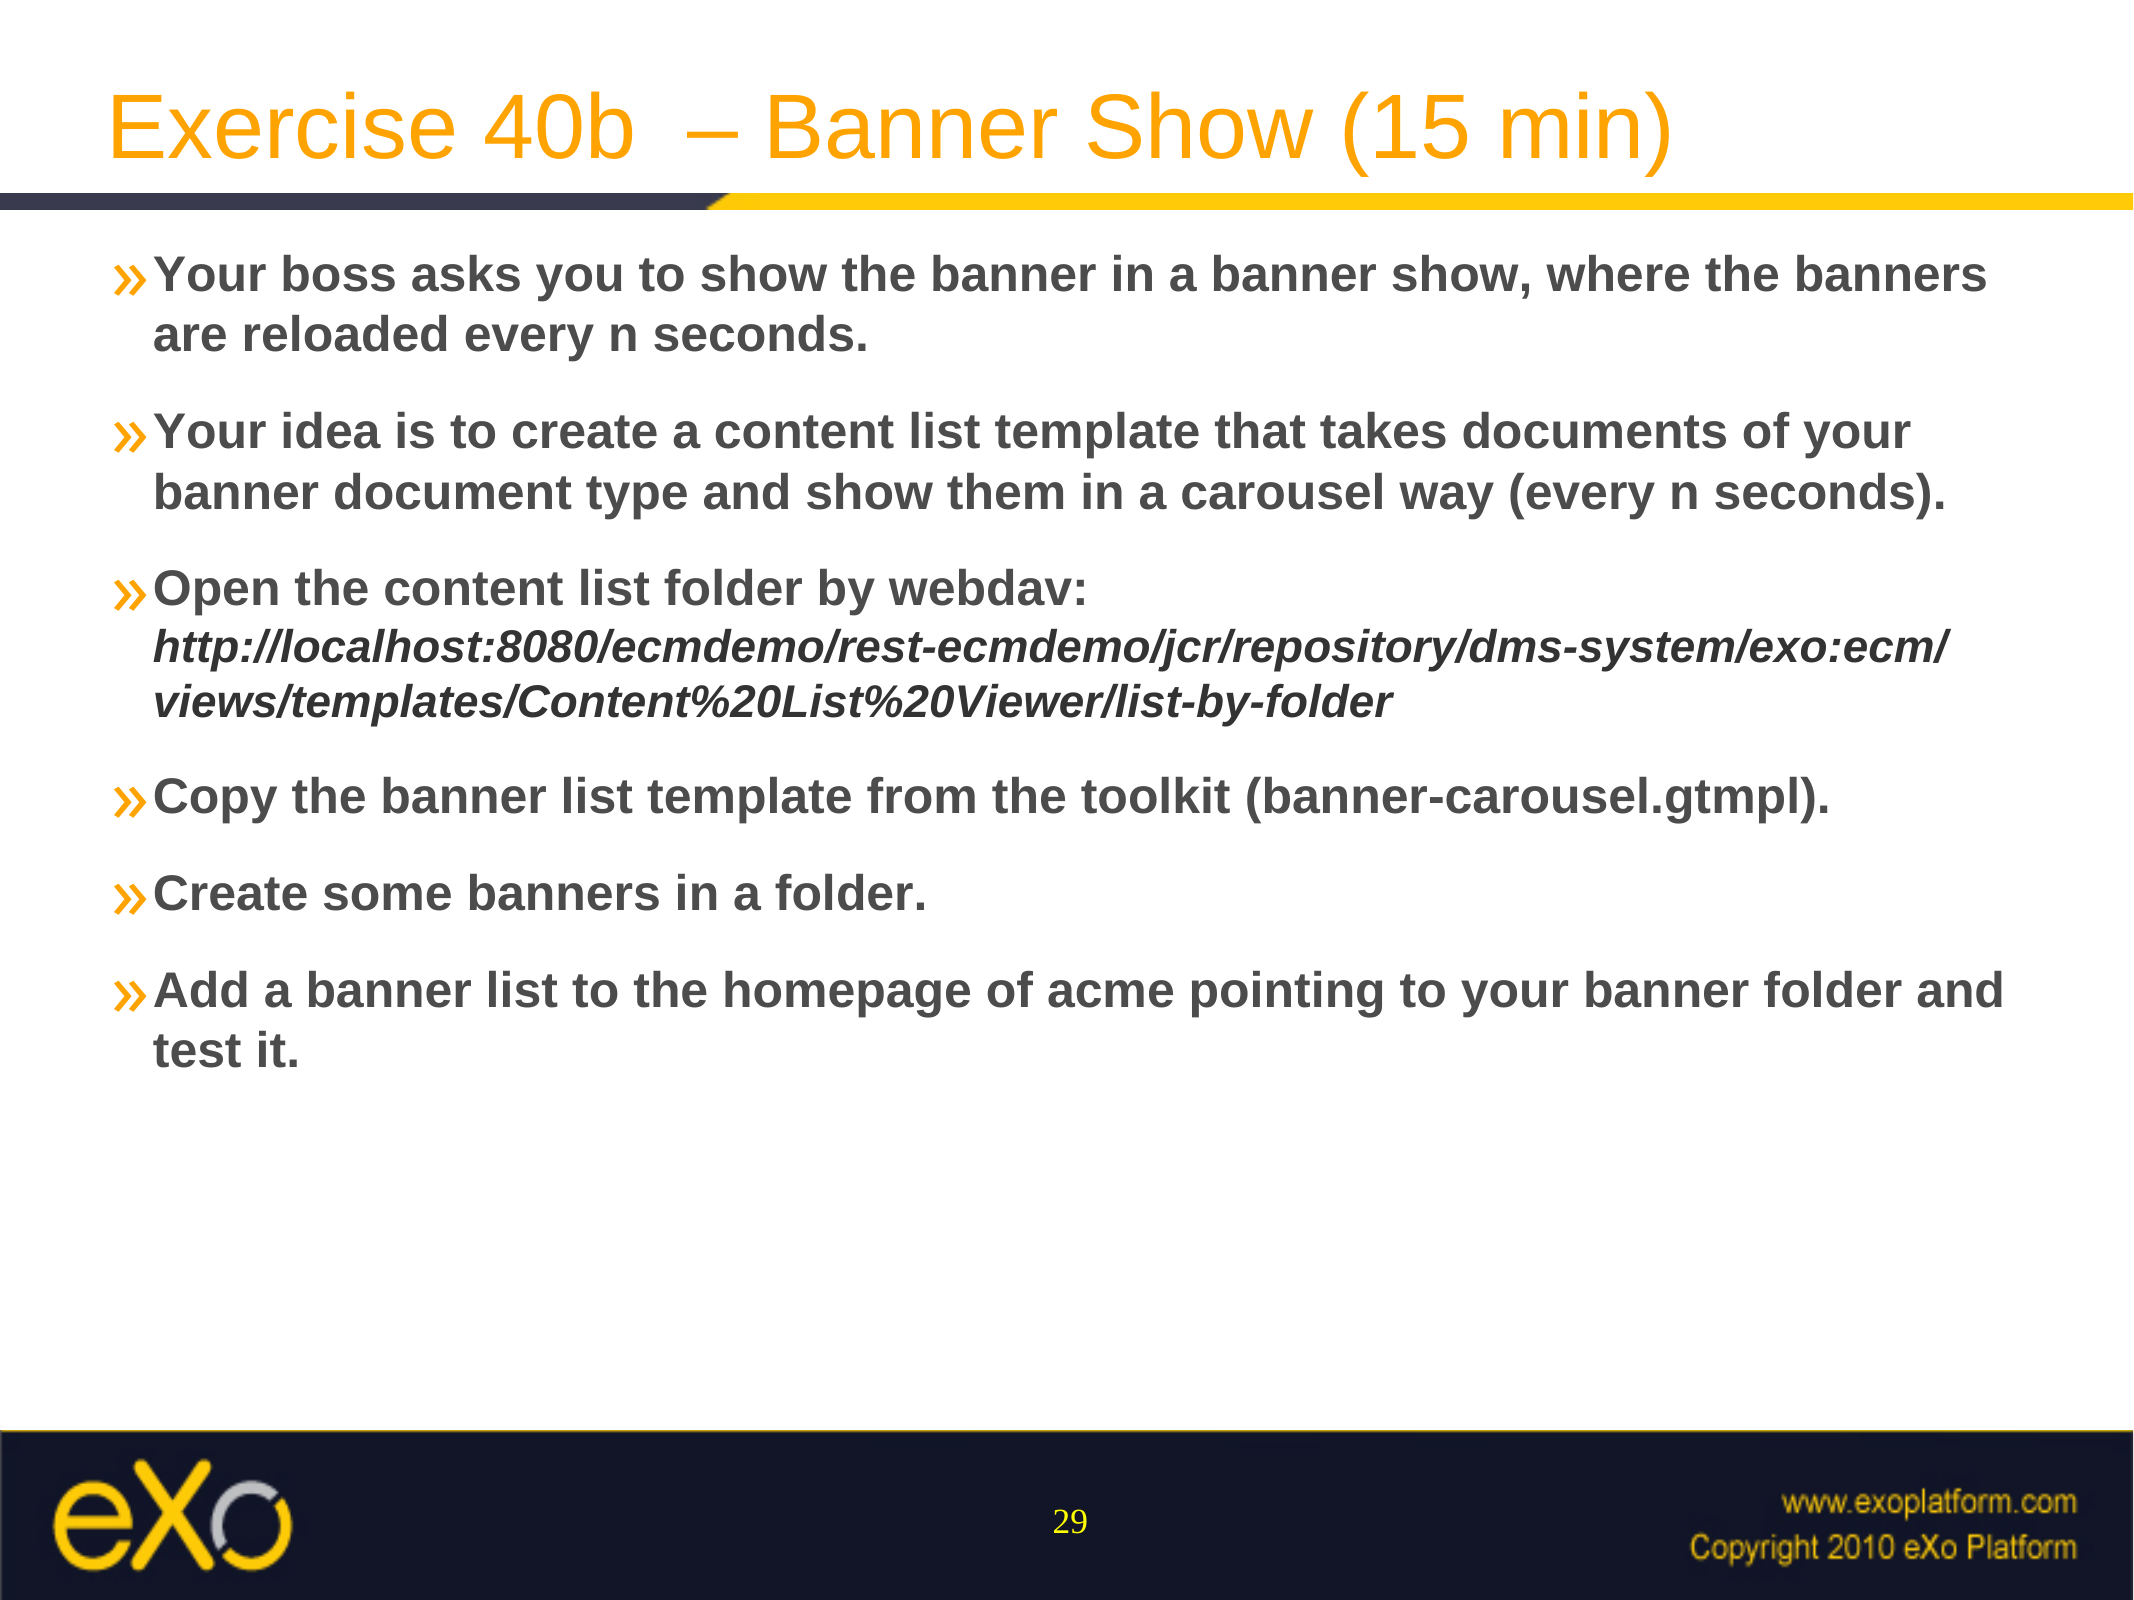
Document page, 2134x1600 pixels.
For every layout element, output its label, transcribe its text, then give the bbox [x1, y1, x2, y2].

picture [0, 193, 2134, 210]
text_box Exercise 40b – Banner Show (15 min) [106, 63, 2027, 194]
text_box Your boss asks you to show the banner in a banner show, where the banners are reloaded every n seconds. Your idea is to create a content list template that takes documents of your banner document type and show them in a carousel way (every n seconds). Open the content list folder by webdav: http://localhost:8080/ecmdemo/rest-ecmdemo/jcr/repository/dms-system/exo:ecm/views/templates/Content%20List%20Viewer/list-by-folder Copy the banner list template from the toolkit (banner-carousel.gtmpl). Create some banners in a folder. Add a banner list to the homepage of acme pointing to your banner folder and test it. [110, 240, 2031, 1390]
picture [0, 1430, 2134, 1600]
